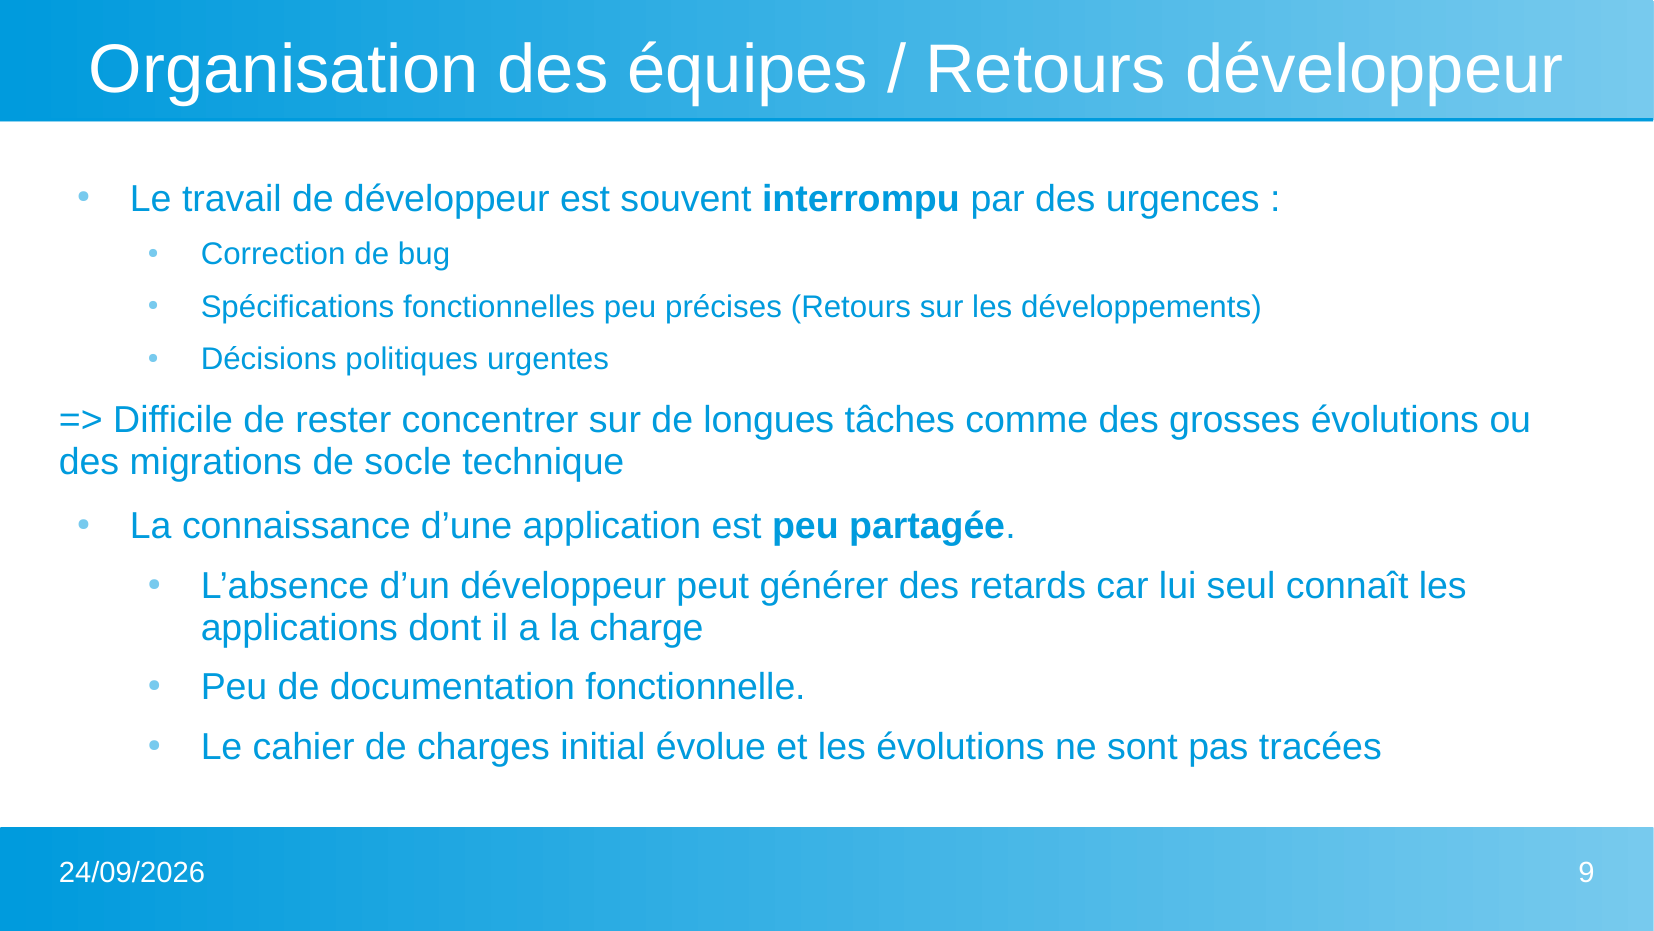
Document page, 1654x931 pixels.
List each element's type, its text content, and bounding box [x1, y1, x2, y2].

title Organisation des équipes / Retours développeur [59, 29, 1595, 108]
list Le travail de développeur est souvent interrompu par des urgences : Correction de bug Spécifications fonctionnelles peu précises (Retours sur les développements) Décisions politiques urgentes => Difficile de rester concentrer sur de longues tâches comme des grosses évolutions ou des migrations de socle technique La connaissance d’une application est peu partagée. L’absence d’un développeur peut générer des retards car lui seul connaît les applications dont il a la charge Peu de documentation fonctionnelle. Le cahier de charges initial évolue et les évolutions ne sont pas tracées [59, 177, 1595, 768]
